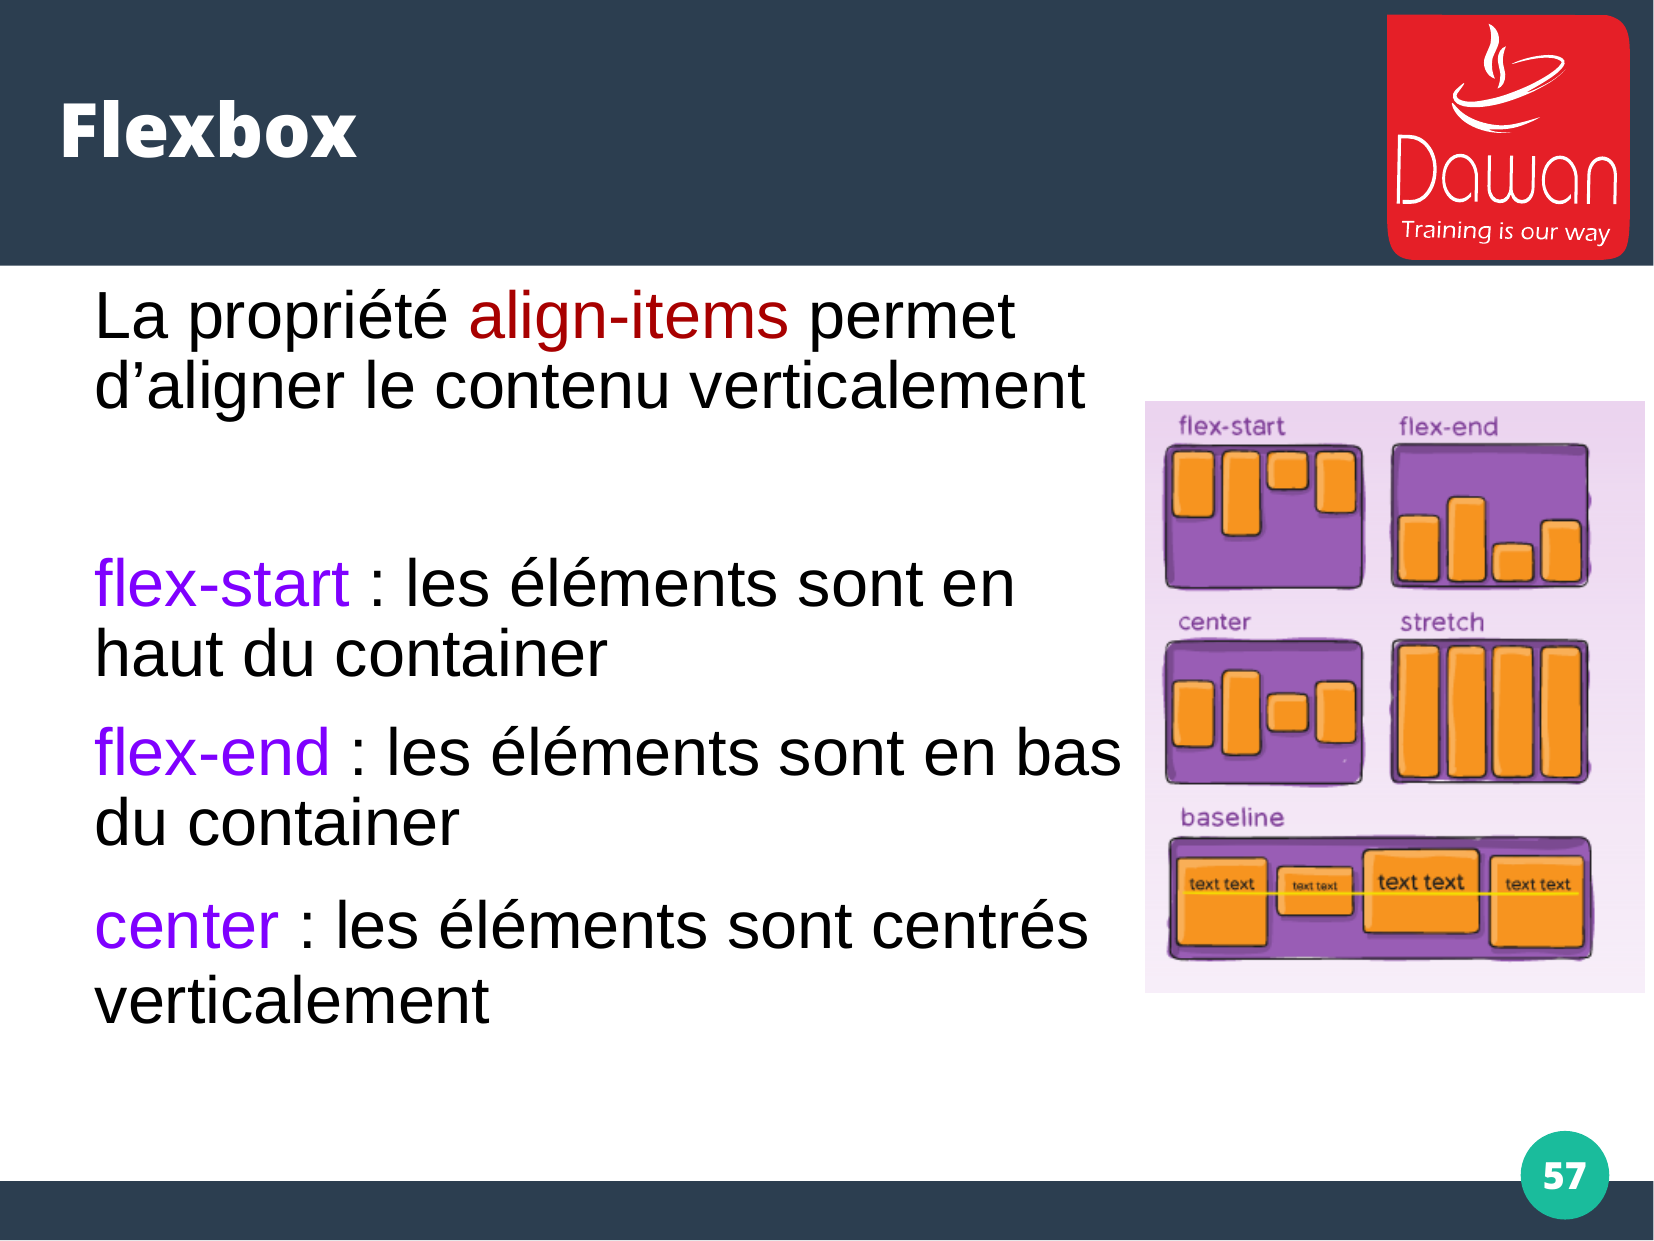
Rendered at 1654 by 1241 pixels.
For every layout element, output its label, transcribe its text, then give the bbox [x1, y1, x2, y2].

list La propriété align-items permet d’aligner le contenu verticalement flex-start : les éléments sont en haut du container flex-end : les éléments sont en bas du container center : les éléments sont centrés verticalement [23, 283, 1146, 1152]
picture [1145, 401, 1645, 993]
title Flexbox [59, 49, 1387, 207]
picture [1387, 14, 1630, 260]
